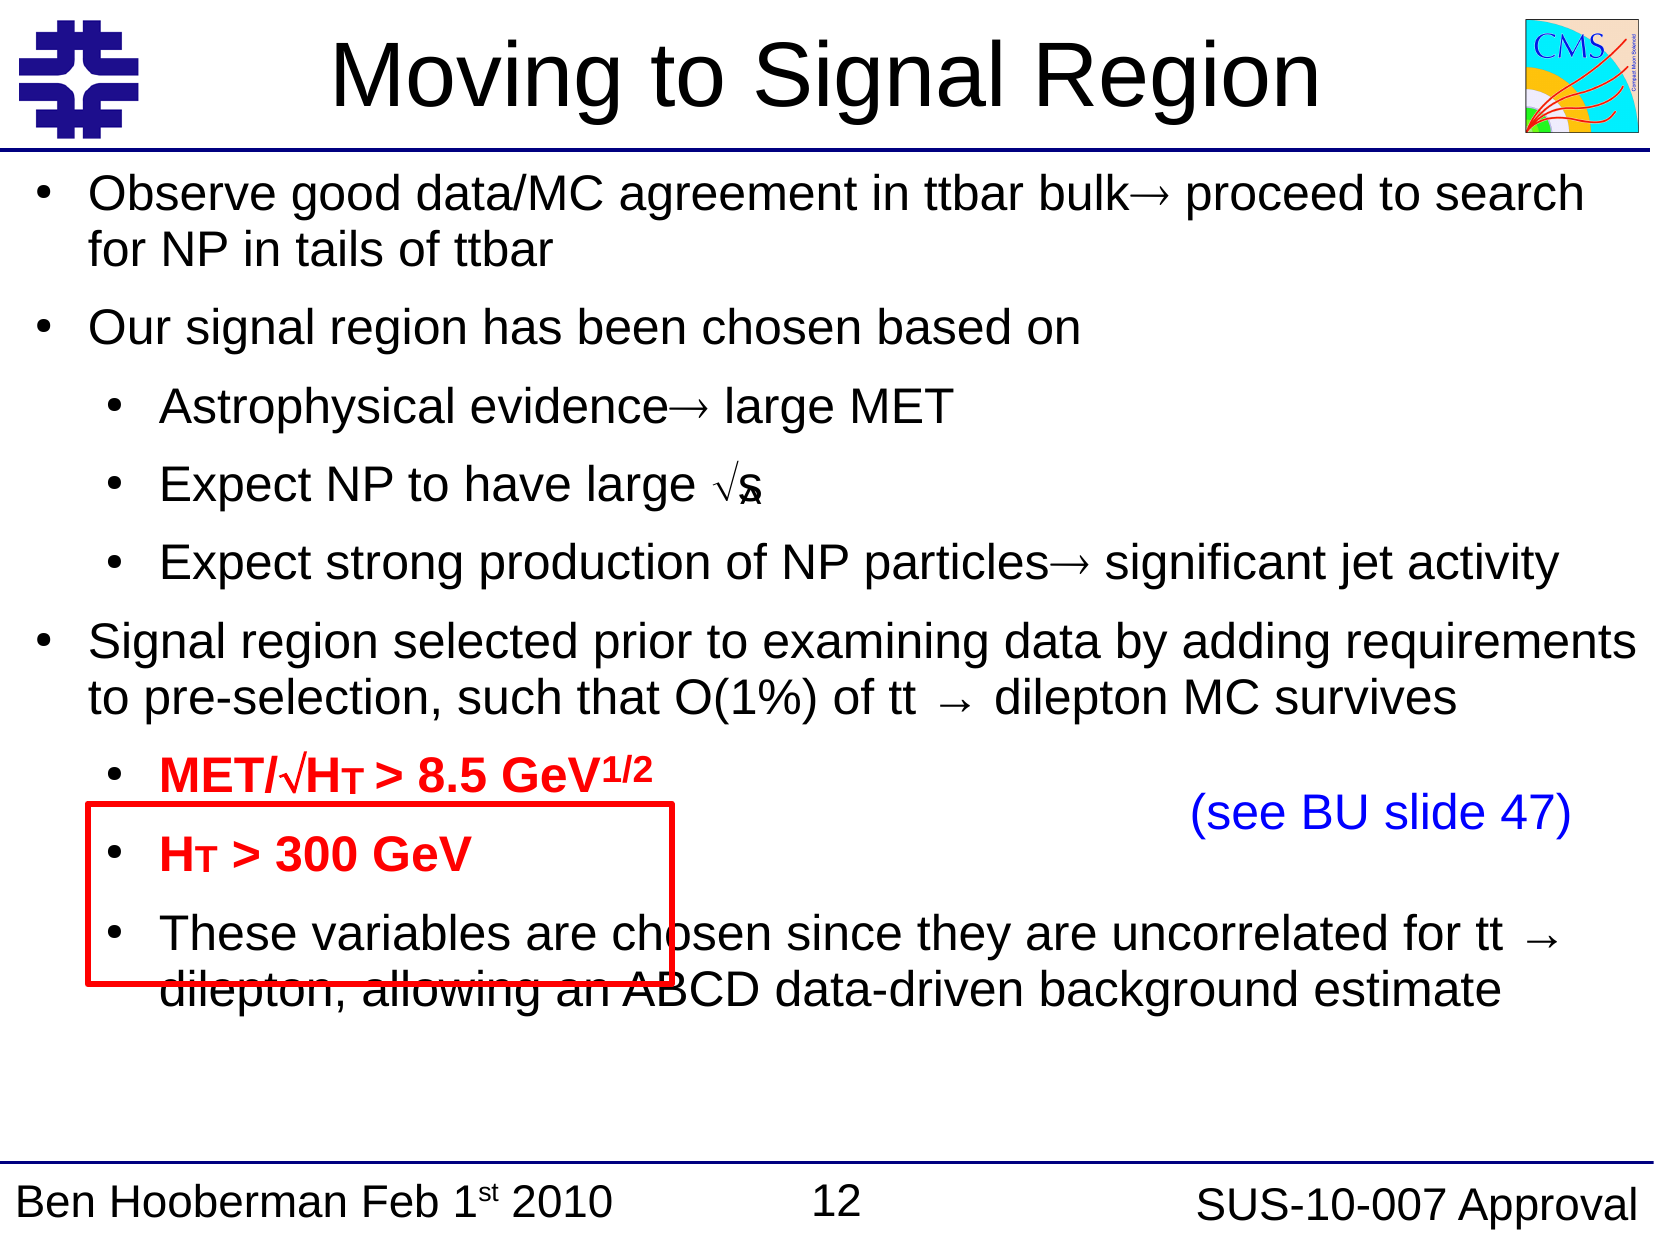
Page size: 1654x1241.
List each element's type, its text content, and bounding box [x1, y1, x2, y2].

title Moving to Signal Region [0, 0, 1654, 151]
text_box ^ [725, 470, 830, 543]
text_box (see BU slide 47) [1174, 776, 1631, 854]
list Observe good data/MC agreement in ttbar bulk proceed to search for NP in tails of ttbar Our signal region has been chosen based on Astrophysical evidence large MET Expect NP to have large s Expect strong production of NP particles significant jet activity Signal region selected prior to examining data by adding requirements to pre-selection, such that O(1%) of tt → dilepton MC survives MET/HT > 8.5 GeV1/2 HT > 300 GeV These variables are chosen since they are uncorrelated for tt → dilepton, allowing an ABCD data-driven background estimate [17, 165, 1642, 1203]
